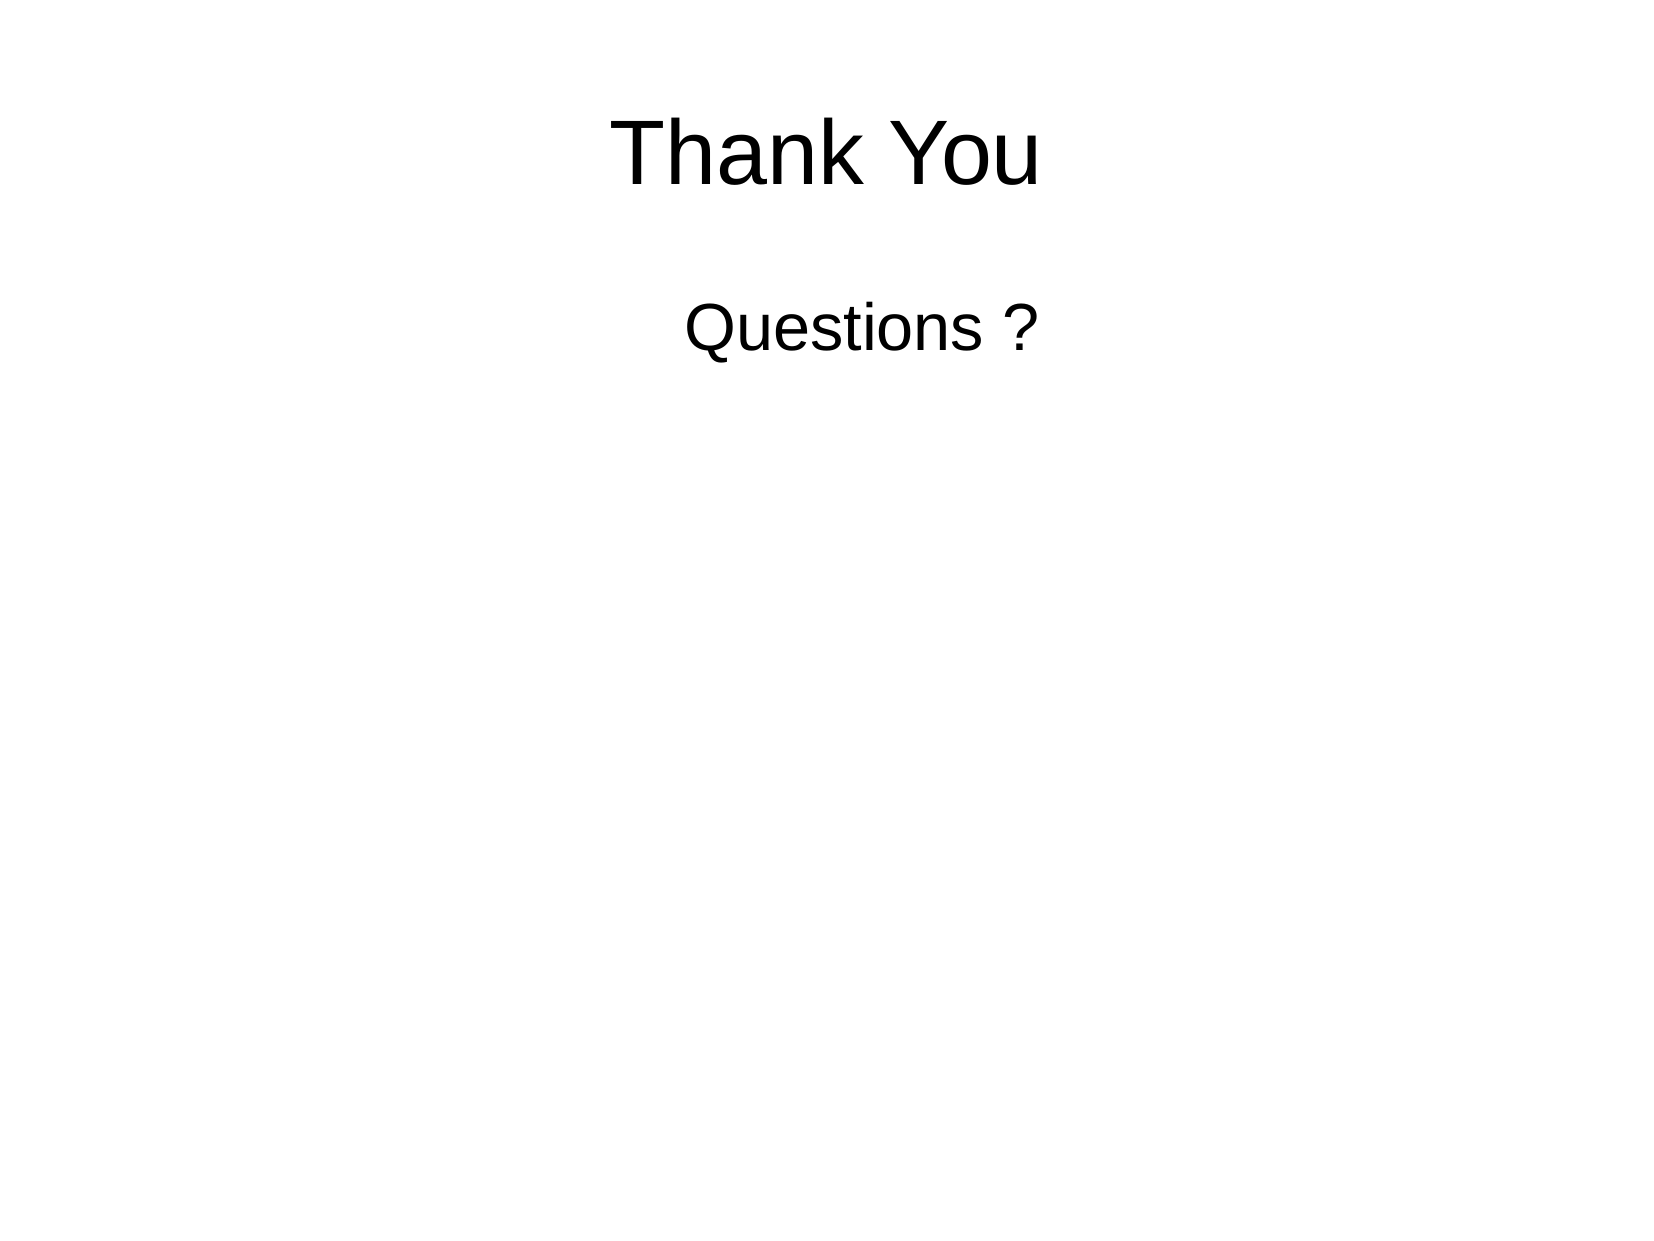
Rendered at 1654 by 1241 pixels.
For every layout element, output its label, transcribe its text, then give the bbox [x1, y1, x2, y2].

title Thank You [82, 49, 1571, 257]
list Questions ? [82, 290, 1571, 1010]
